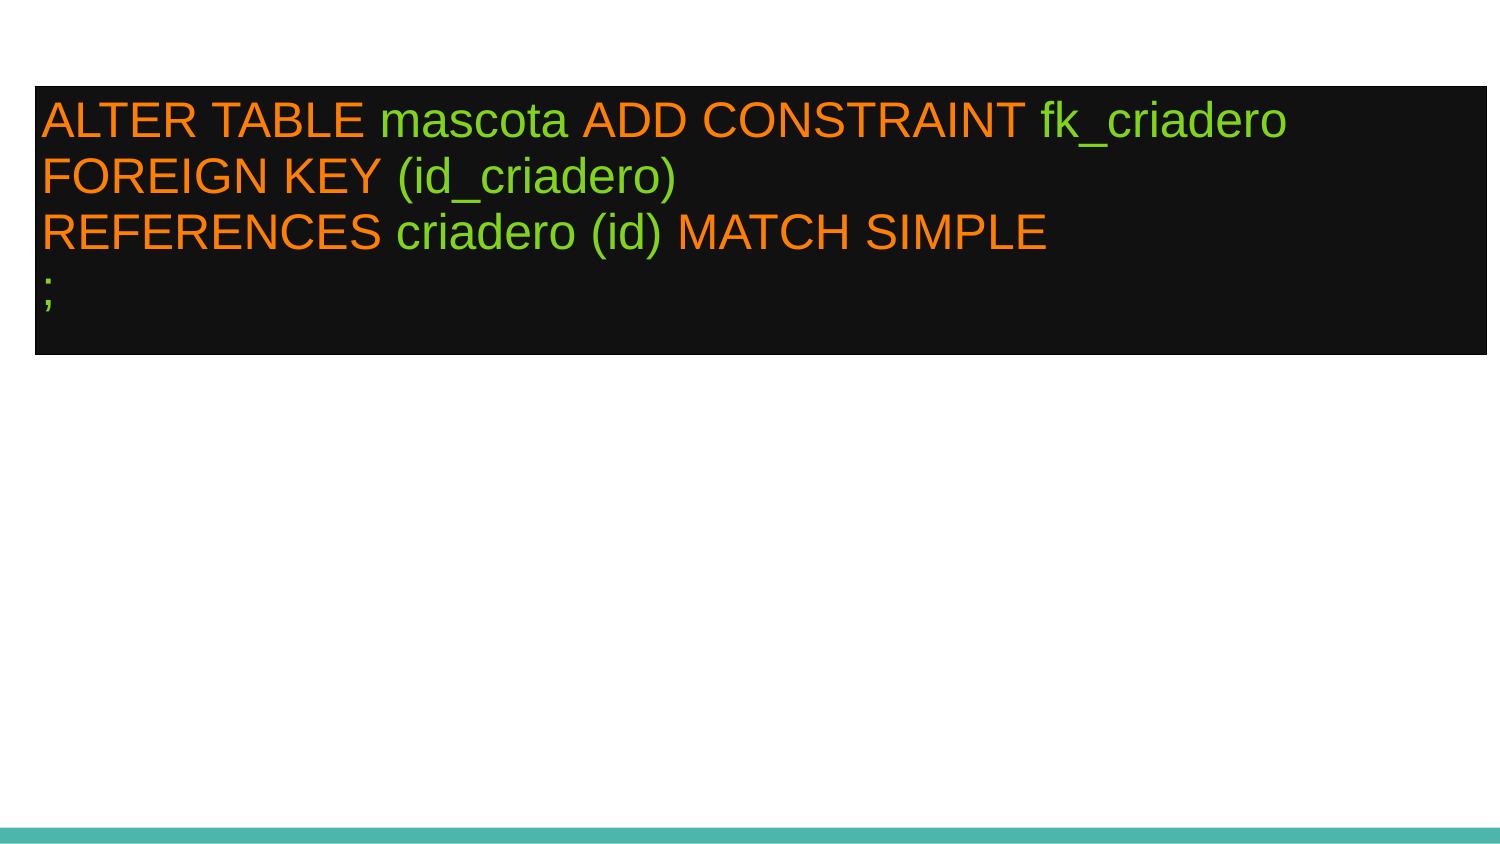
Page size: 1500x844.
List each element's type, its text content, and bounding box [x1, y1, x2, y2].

table_header ALTER TABLE mascota ADD CONSTRAINT fk_criadero FOREIGN KEY (id_criadero) REFERENCES criadero (id) MATCH SIMPLE ; [36, 87, 1486, 354]
